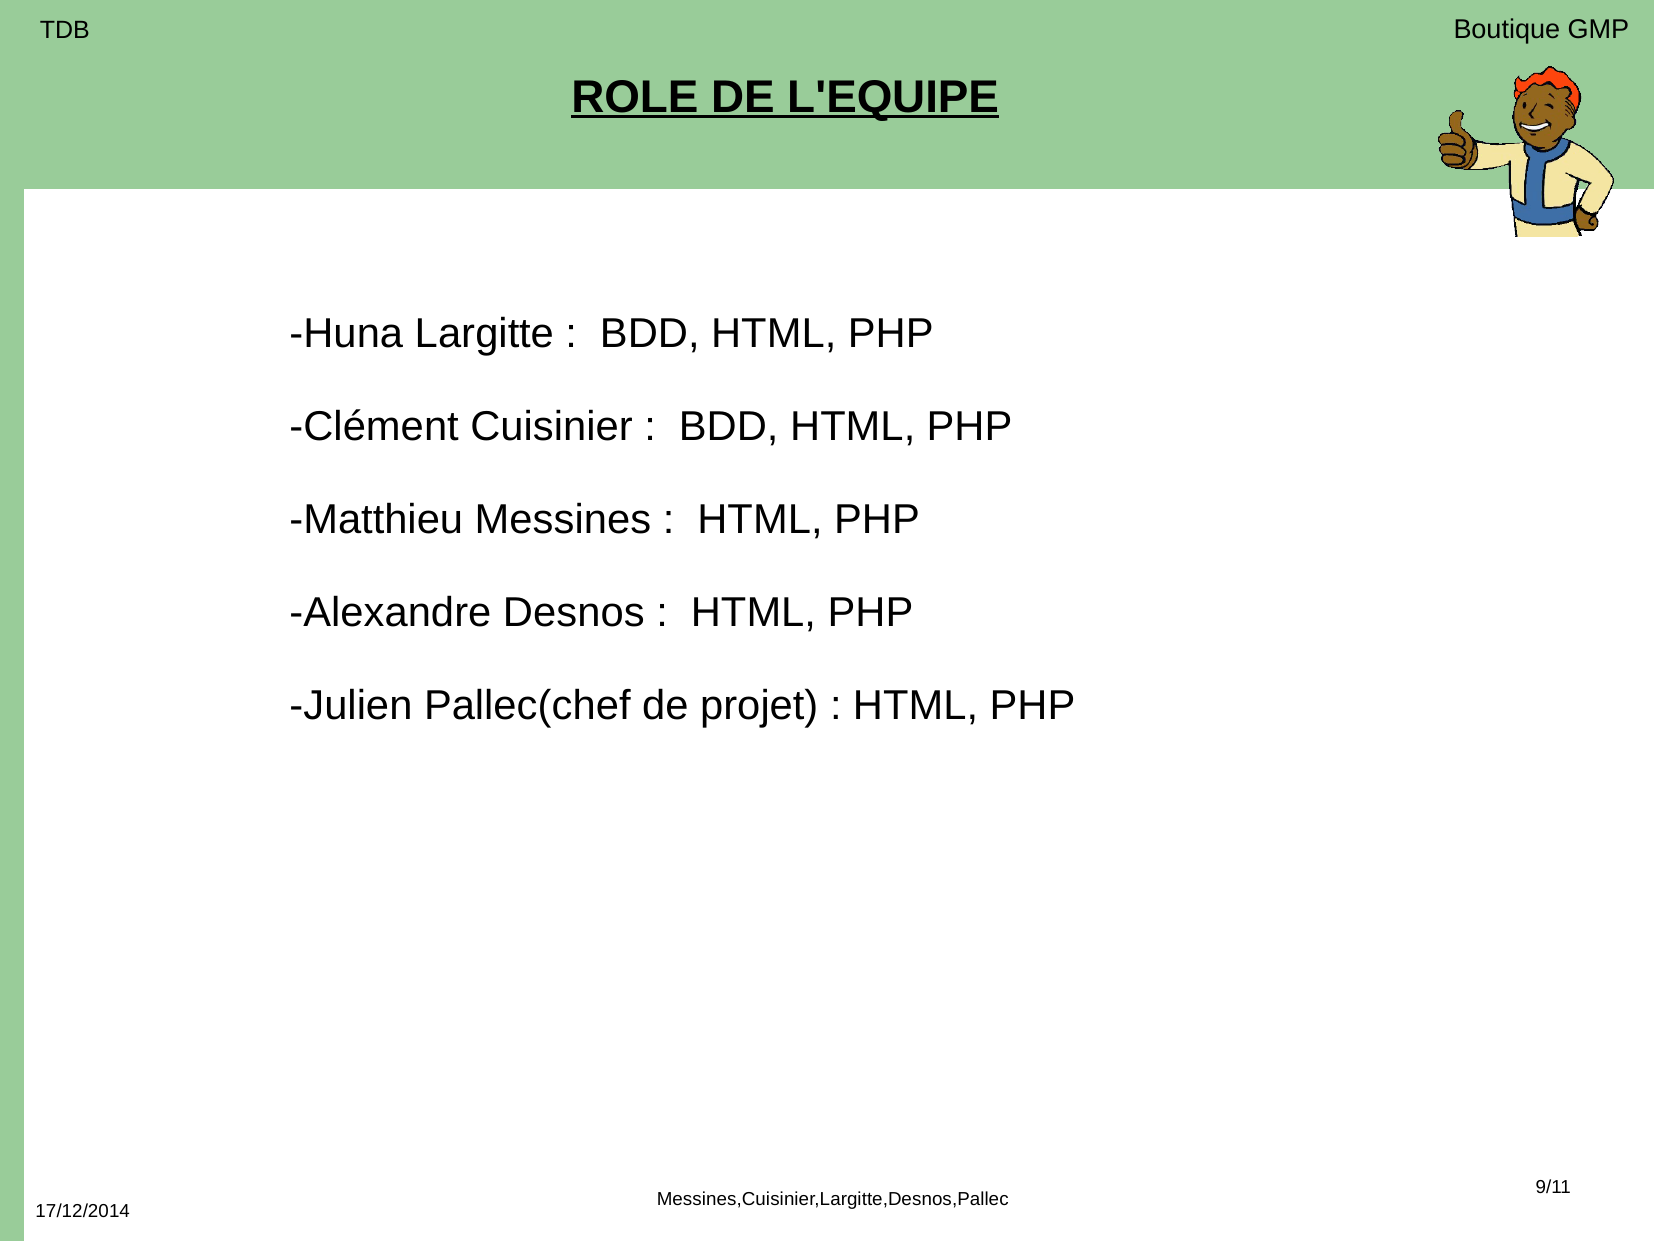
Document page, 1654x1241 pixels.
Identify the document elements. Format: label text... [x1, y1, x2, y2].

text_box Messines,Cuisinier,Largitte,Desnos,Pallec [625, 1169, 1040, 1229]
text_box [0, 0, 1429, 1241]
text_box TDB [23, 11, 107, 48]
picture [1417, 46, 1654, 260]
text_box 9/11 [1464, 1157, 1642, 1217]
text_box Boutique GMP [1429, 0, 1654, 46]
text_box 17/12/2014 [24, 1192, 154, 1229]
text_box -Huna Largitte : BDD, HTML, PHP -Clément Cuisinier : BDD, HTML, PHP -Matthieu Messines : HTML, PHP -Alexandre Desnos : HTML, PHP -Julien Pallec(chef de projet) : HTML, PHP [200, 189, 1501, 1052]
text_box ROLE DE L'EQUIPE [556, 64, 1278, 131]
